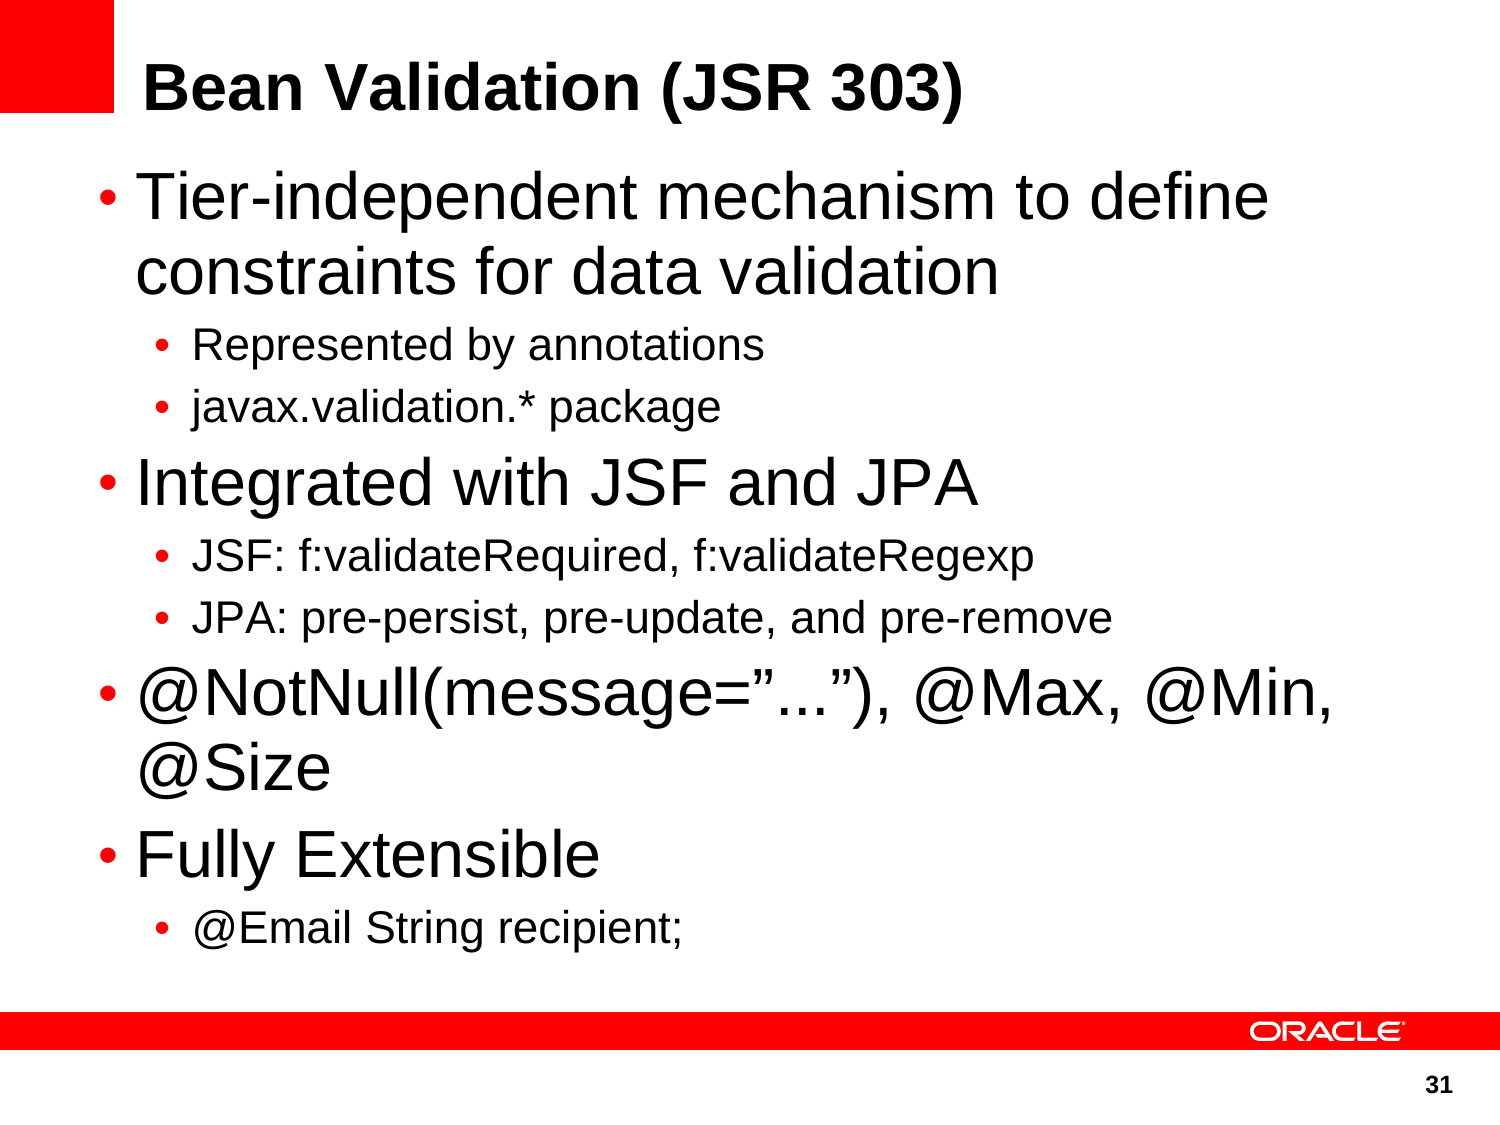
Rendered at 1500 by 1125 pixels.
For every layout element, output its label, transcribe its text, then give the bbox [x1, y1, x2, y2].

list Tier-independent mechanism to define constraints for data validation Represented by annotations javax.validation.* package Integrated with JSF and JPA JSF: f:validateRequired, f:validateRegexp JPA: pre-persist, pre-update, and pre-remove @NotNull(message=”...”), @Max, @Min, @Size Fully Extensible @Email String recipient; [98, 159, 1451, 953]
picture [0, 1012, 1500, 1050]
title Bean Validation (JSR 303) [128, 21, 1372, 154]
picture [0, 0, 114, 113]
